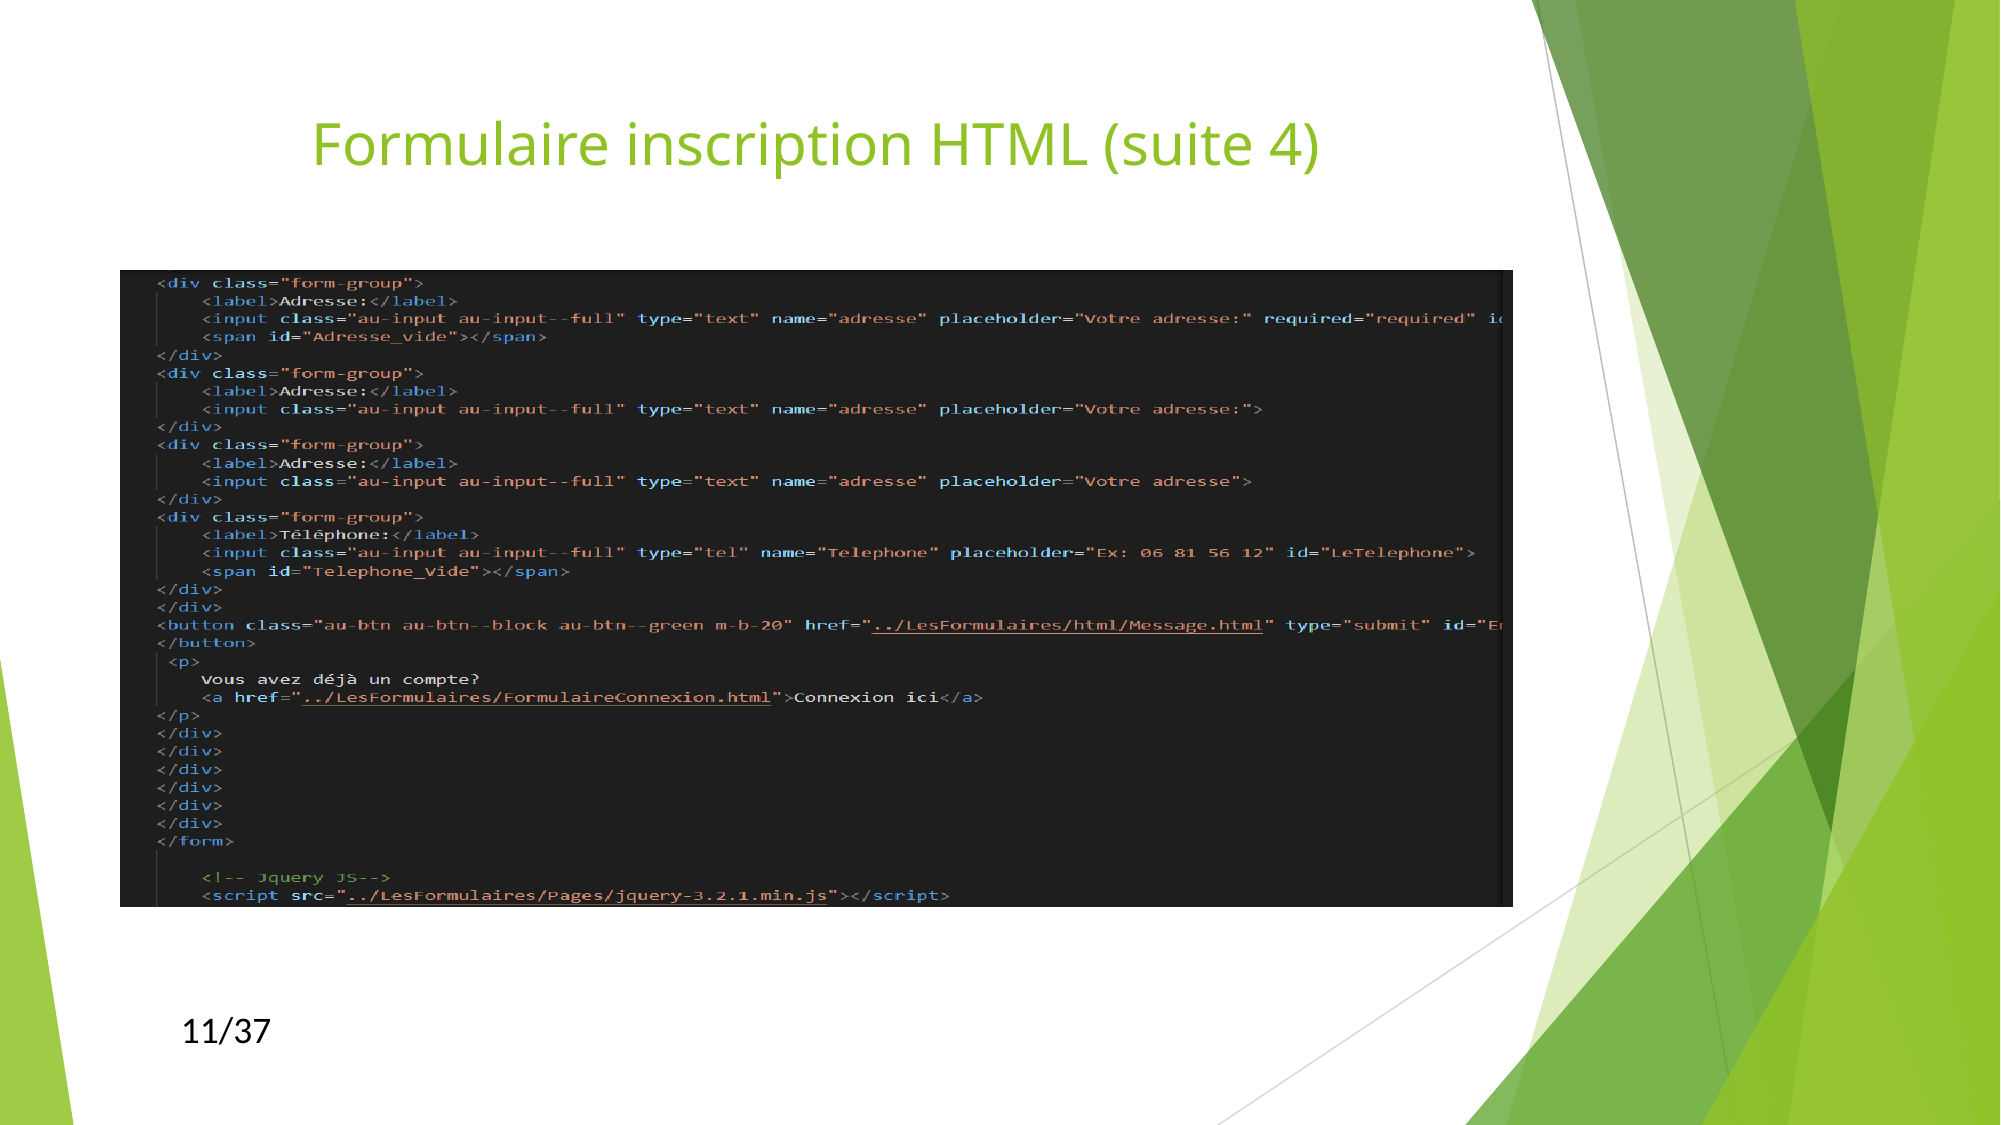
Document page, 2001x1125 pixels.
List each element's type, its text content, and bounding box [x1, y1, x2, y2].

picture [120, 270, 1513, 907]
text_box 11/37 [165, 998, 332, 1061]
title Formulaire inscription HTML (suite 4) [111, 99, 1522, 202]
